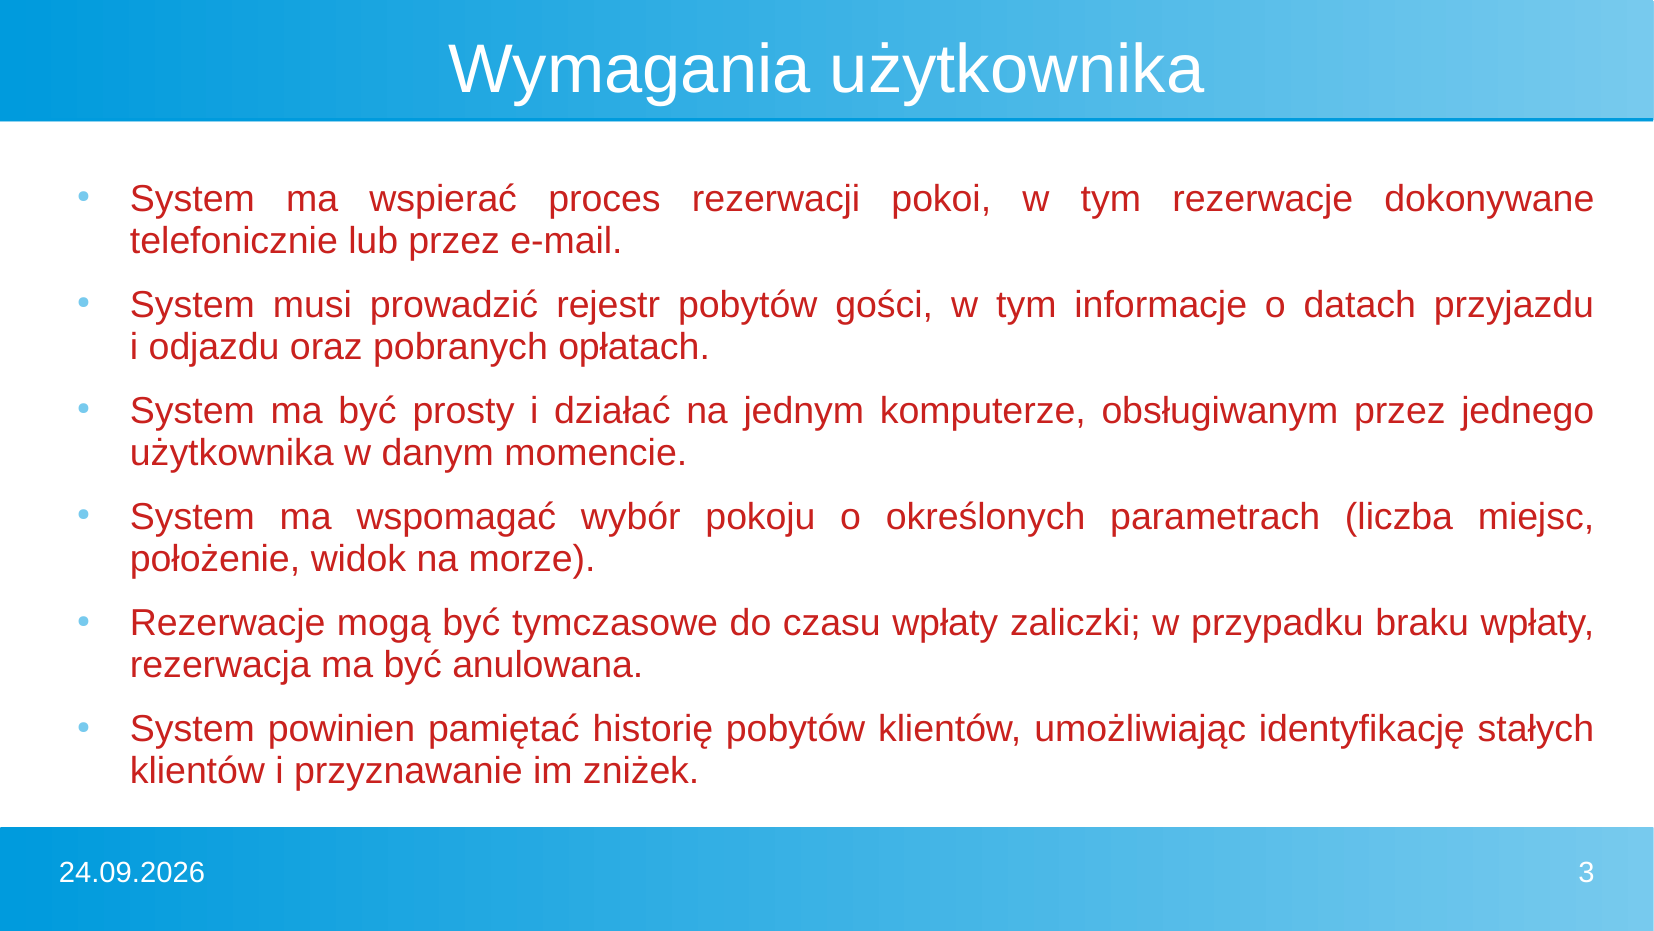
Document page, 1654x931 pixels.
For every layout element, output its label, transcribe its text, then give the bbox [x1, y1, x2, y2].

list System ma wspierać proces rezerwacji pokoi, w tym rezerwacje dokonywane telefonicznie lub przez e-mail. System musi prowadzić rejestr pobytów gości, w tym informacje o datach przyjazdu i odjazdu oraz pobranych opłatach. System ma być prosty i działać na jednym komputerze, obsługiwanym przez jednego użytkownika w danym momencie. System ma wspomagać wybór pokoju o określonych parametrach (liczba miejsc, położenie, widok na morze). Rezerwacje mogą być tymczasowe do czasu wpłaty zaliczki; w przypadku braku wpłaty, rezerwacja ma być anulowana. System powinien pamiętać historię pobytów klientów, umożliwiając identyfikację stałych klientów i przyznawanie im zniżek. [59, 177, 1595, 768]
title Wymagania użytkownika [59, 29, 1595, 108]
